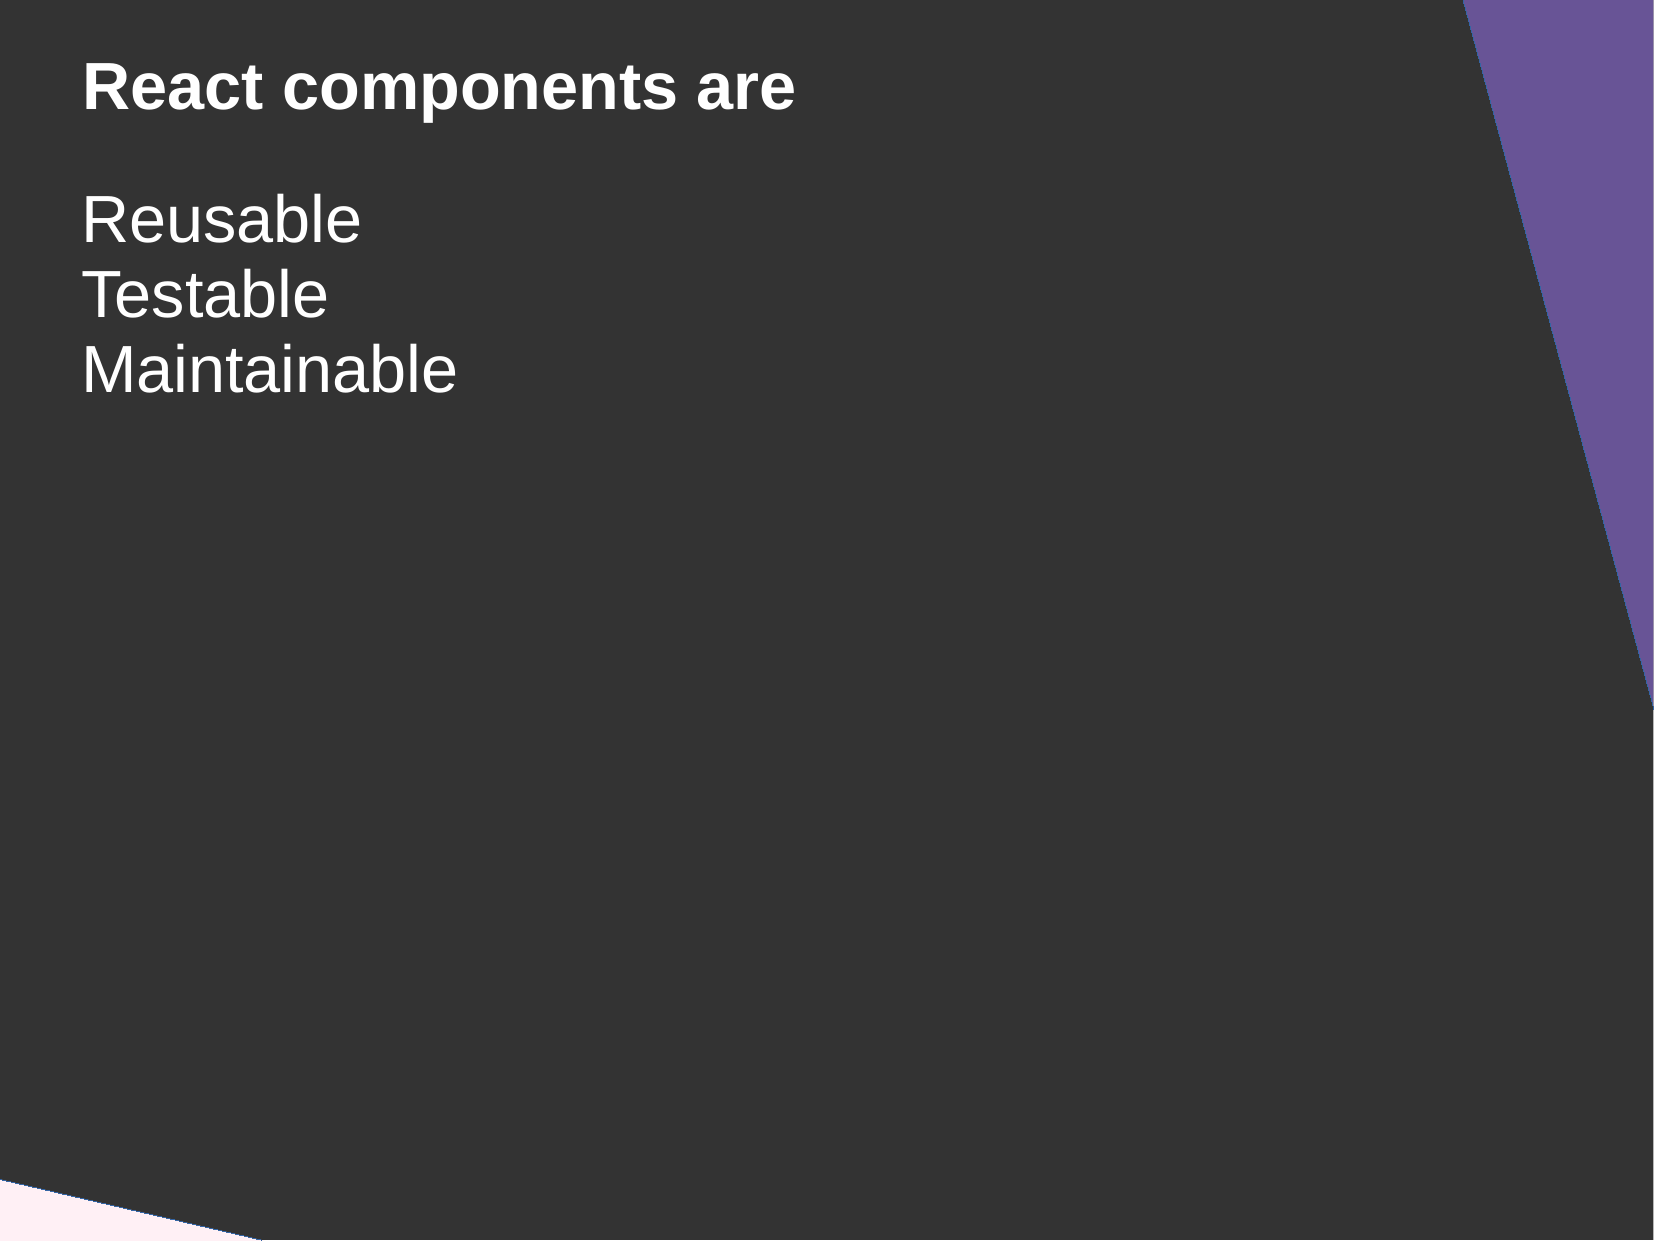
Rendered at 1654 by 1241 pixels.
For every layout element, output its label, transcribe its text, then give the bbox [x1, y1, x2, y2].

title Reusable Testable Maintainable [81, 182, 1637, 649]
text_box [0, 1179, 266, 1241]
title React components are [82, 49, 1511, 182]
text_box [1463, 0, 1654, 710]
